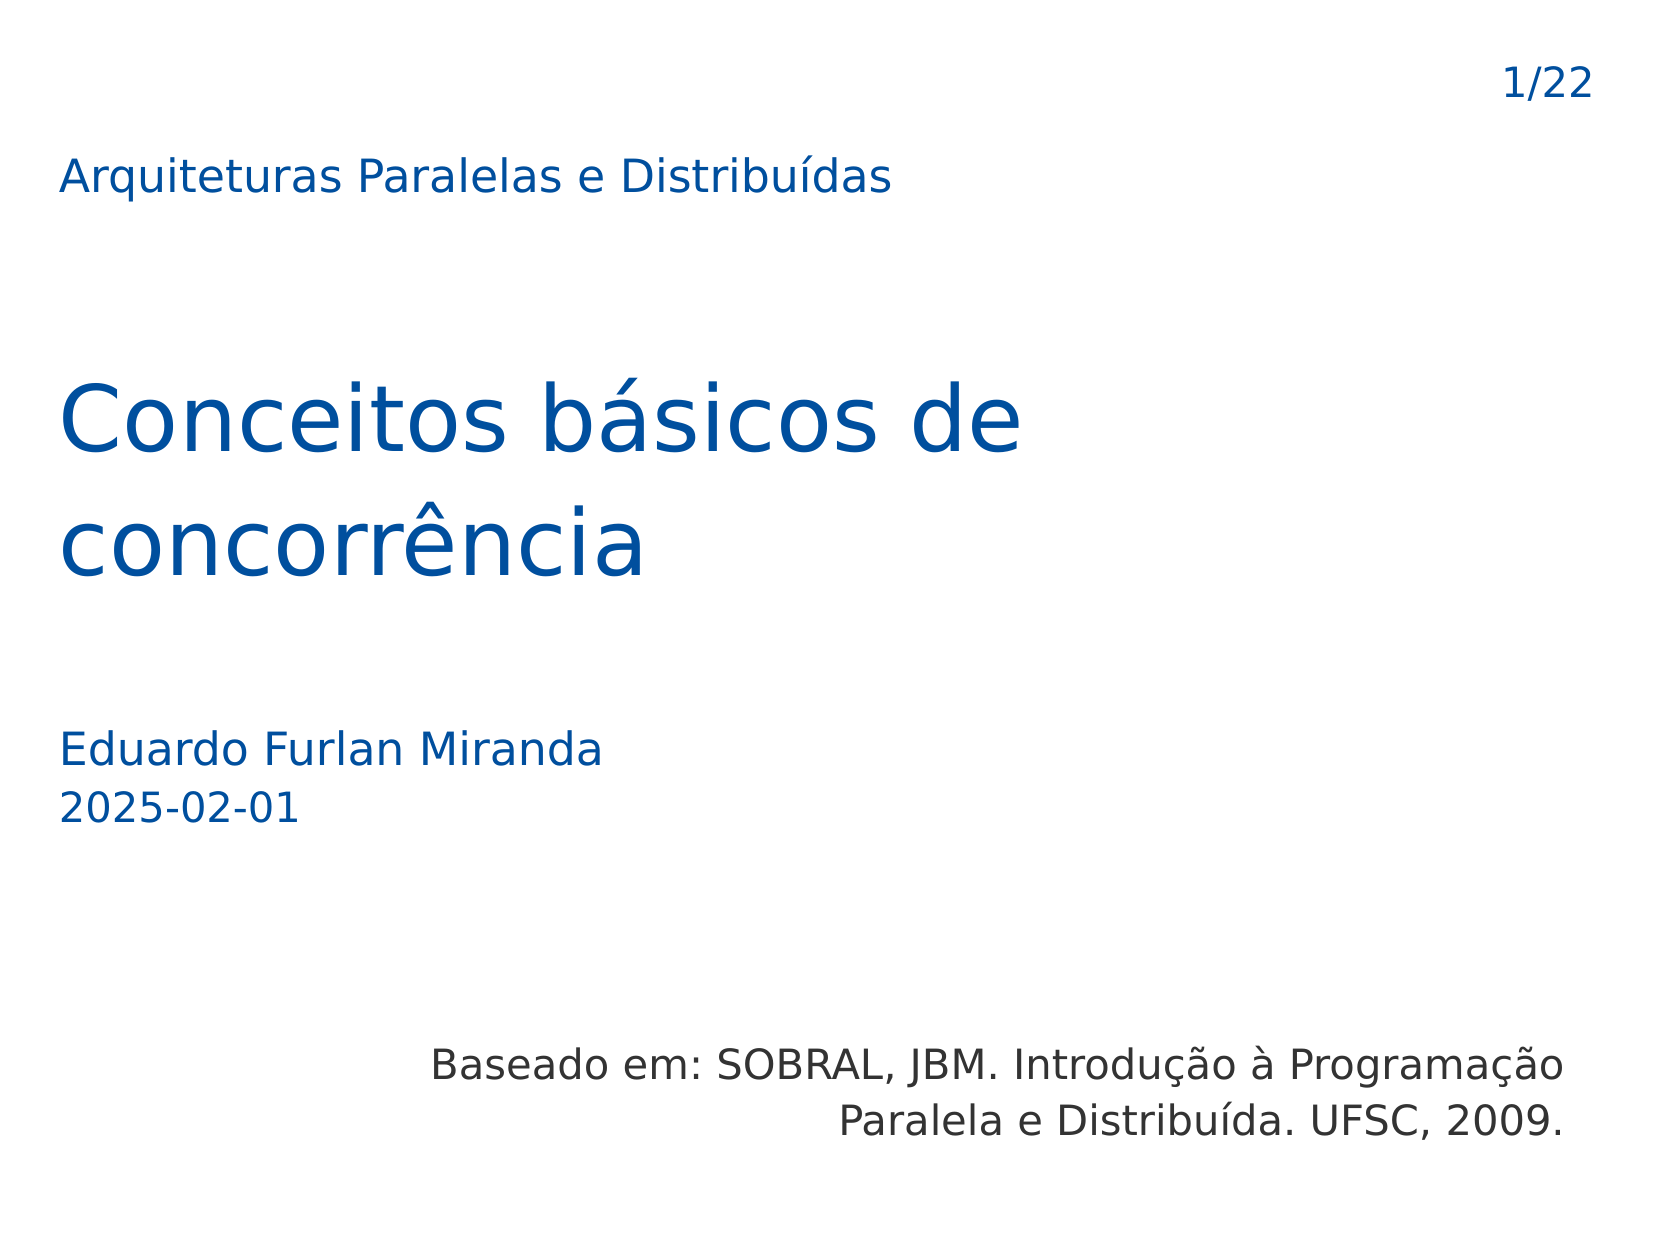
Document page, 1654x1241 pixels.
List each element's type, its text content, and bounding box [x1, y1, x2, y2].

list Arquiteturas Paralelas e Distribuídas Conceitos básicos de concorrência Eduardo Furlan Miranda 2025-02-01 [59, 141, 1625, 1211]
list Baseado em: SOBRAL, JBM. Introdução à Programação Paralela e Distribuída. UFSC, 2009. [423, 1033, 1565, 1211]
